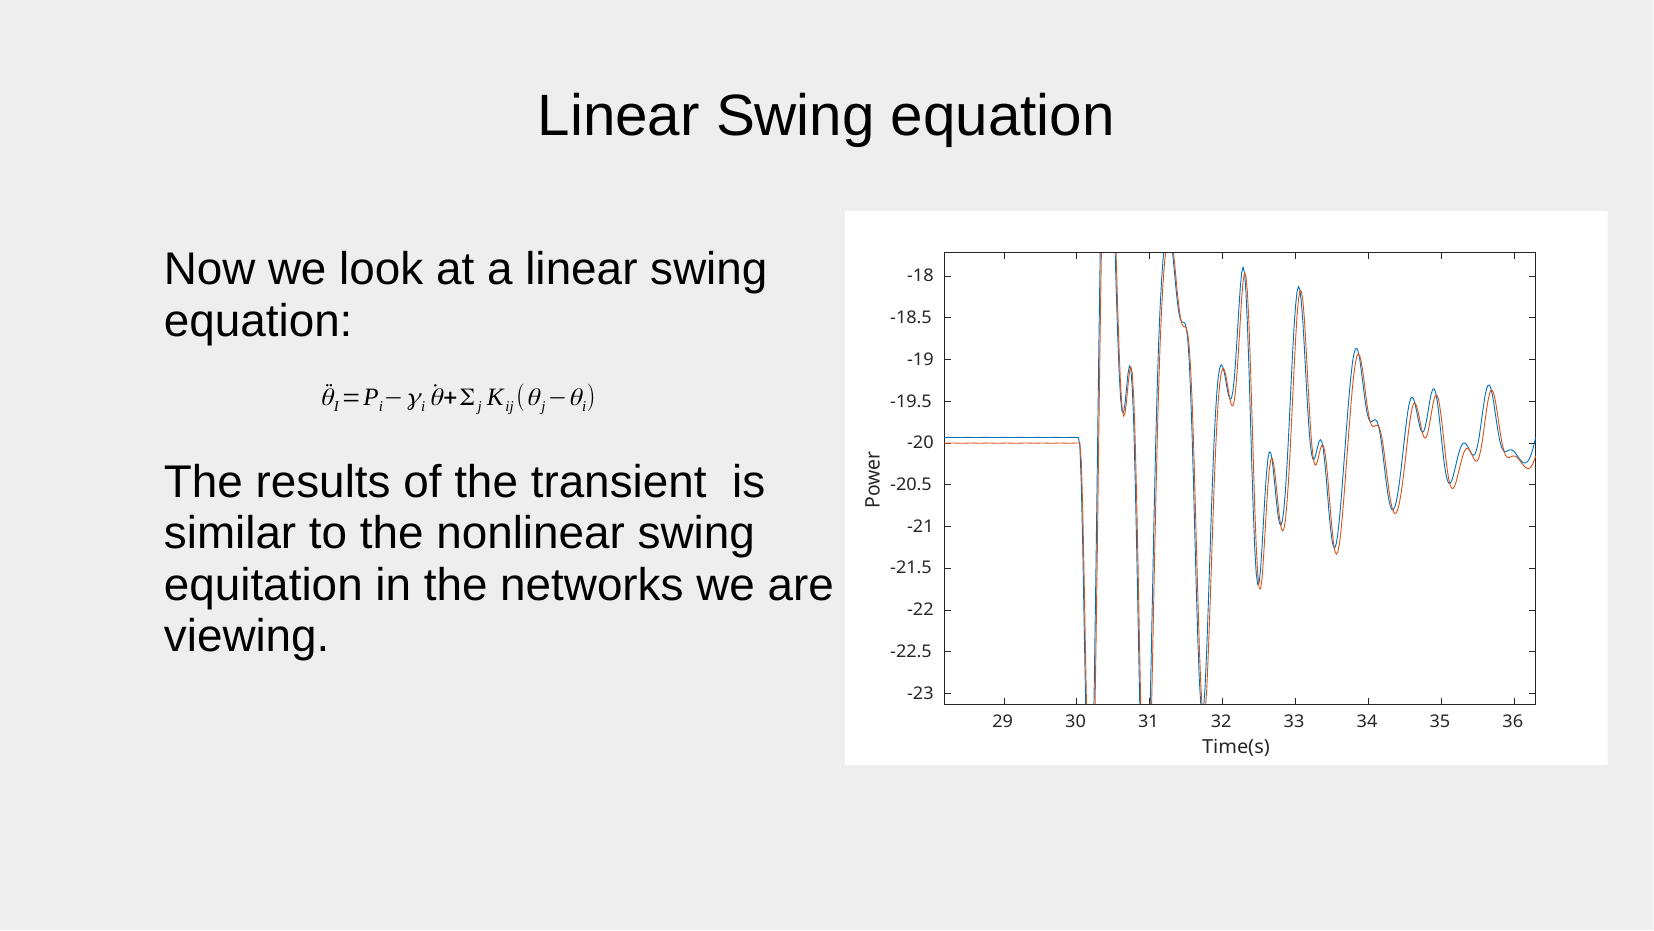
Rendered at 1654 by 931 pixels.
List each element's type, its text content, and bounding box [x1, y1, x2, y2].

picture [844, 210, 1609, 766]
title Linear Swing equation [82, 37, 1571, 193]
list Now we look at a linear swing equation: The results of the transient is similar to the nonlinear swing equitation in the networks we are viewing. [93, 243, 836, 783]
